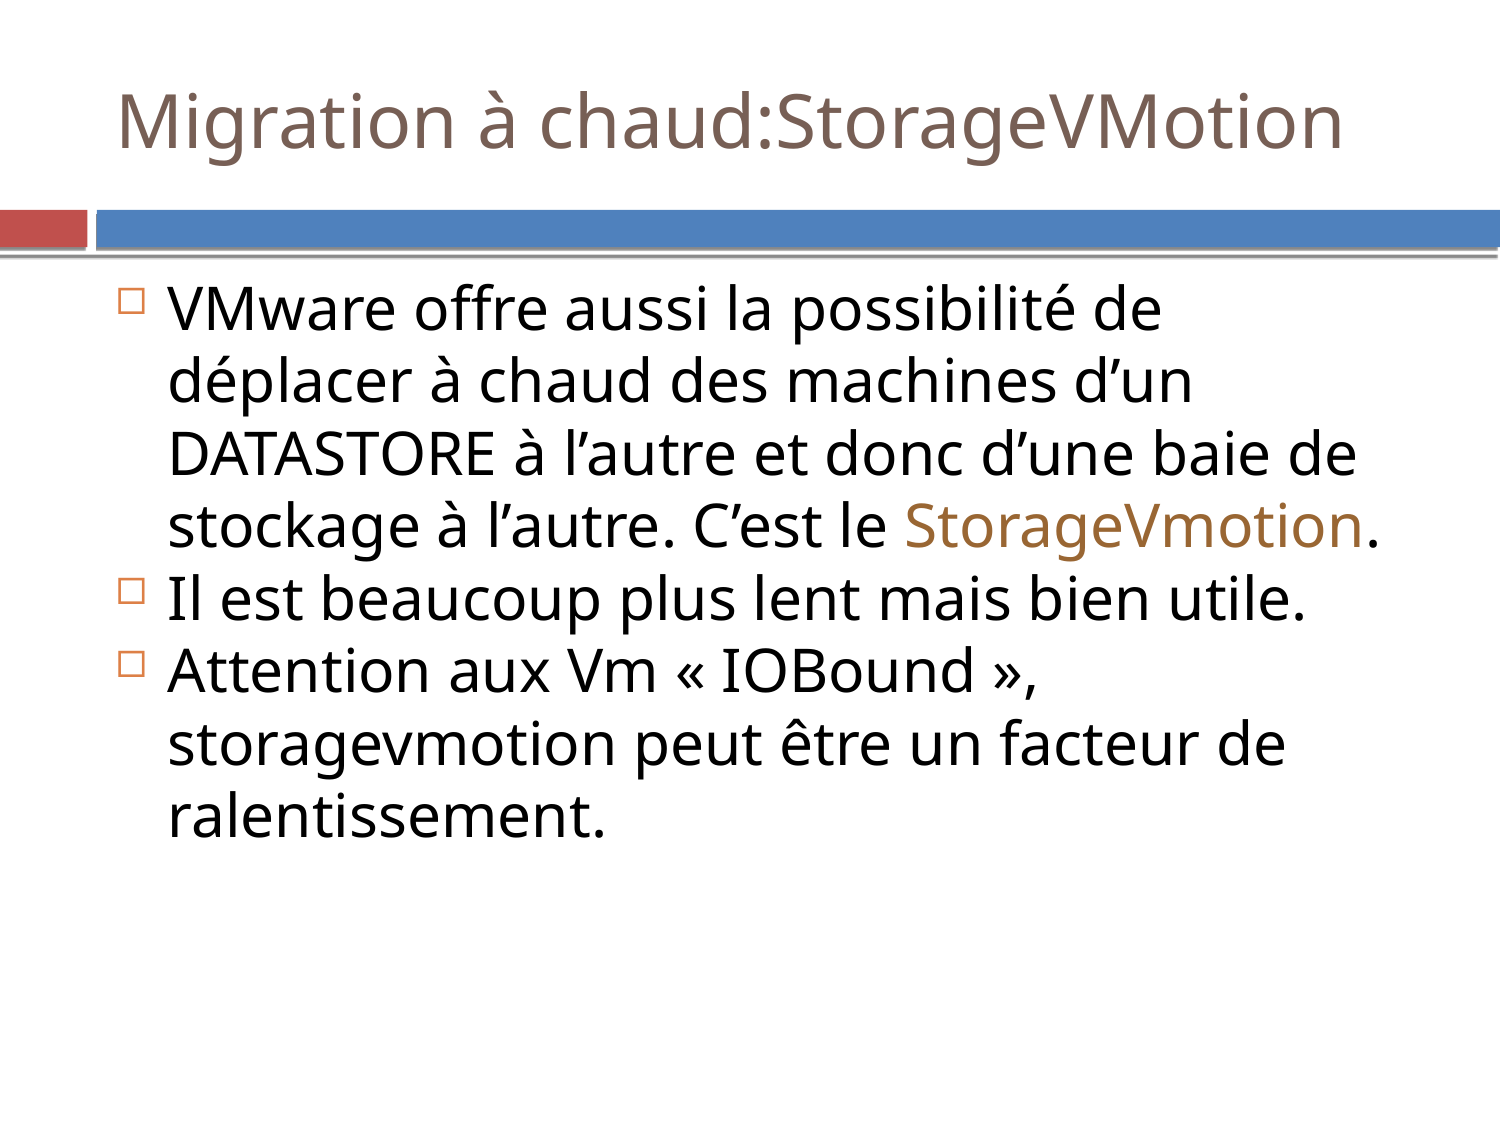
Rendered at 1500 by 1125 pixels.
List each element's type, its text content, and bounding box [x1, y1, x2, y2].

text_box Migration à chaud:StorageVMotion [100, 37, 1438, 200]
text_box VMware offre aussi la possibilité de déplacer à chaud des machines d’un DATASTORE à l’autre et donc d’une baie de stockage à l’autre. C’est le StorageVmotion. Il est beaucoup plus lent mais bien utile. Attention aux Vm « IOBound », storagevmotion peut être un facteur de ralentissement. [100, 262, 1438, 1000]
